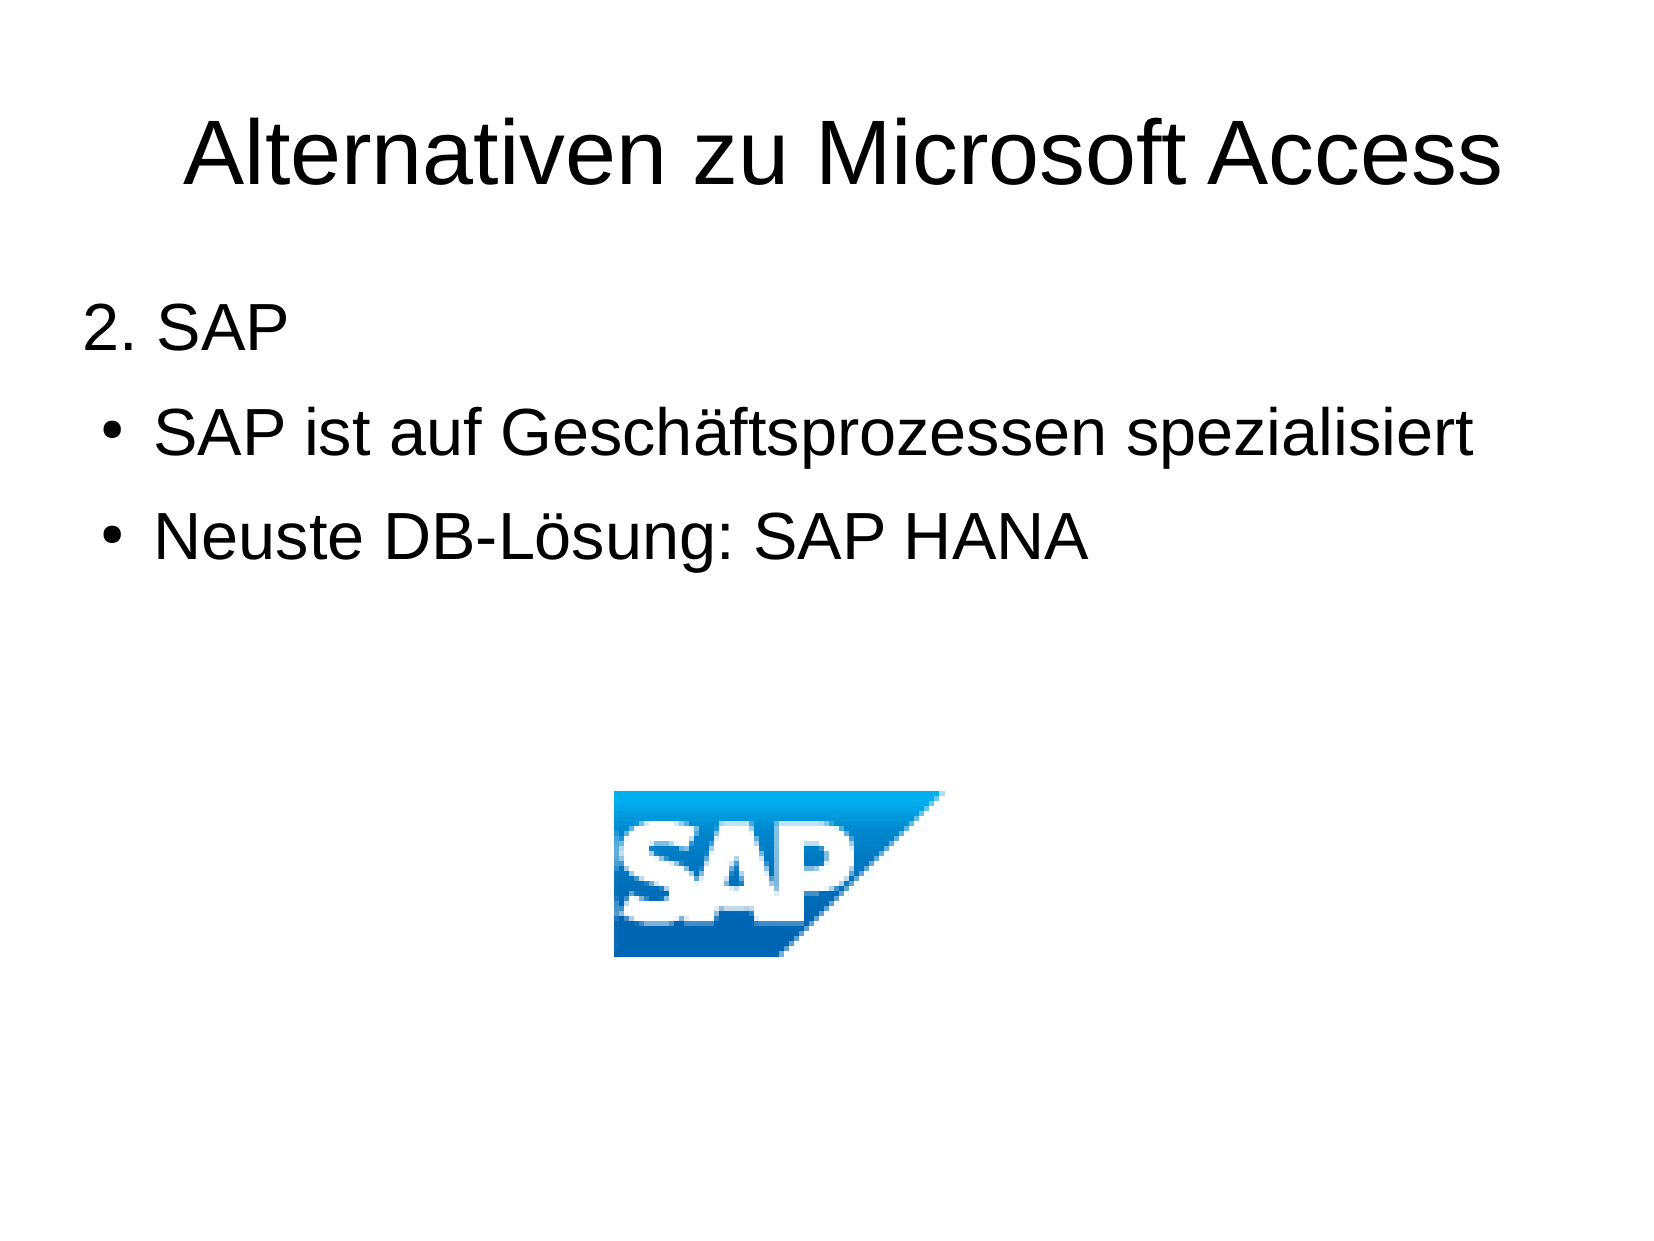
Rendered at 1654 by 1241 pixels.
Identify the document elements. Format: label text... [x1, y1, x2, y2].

title Alternativen zu Microsoft Access [82, 49, 1571, 257]
list 2. SAP SAP ist auf Geschäftsprozessen spezialisiert Neuste DB-Lösung: SAP HANA [82, 290, 1571, 1010]
picture [614, 791, 945, 957]
